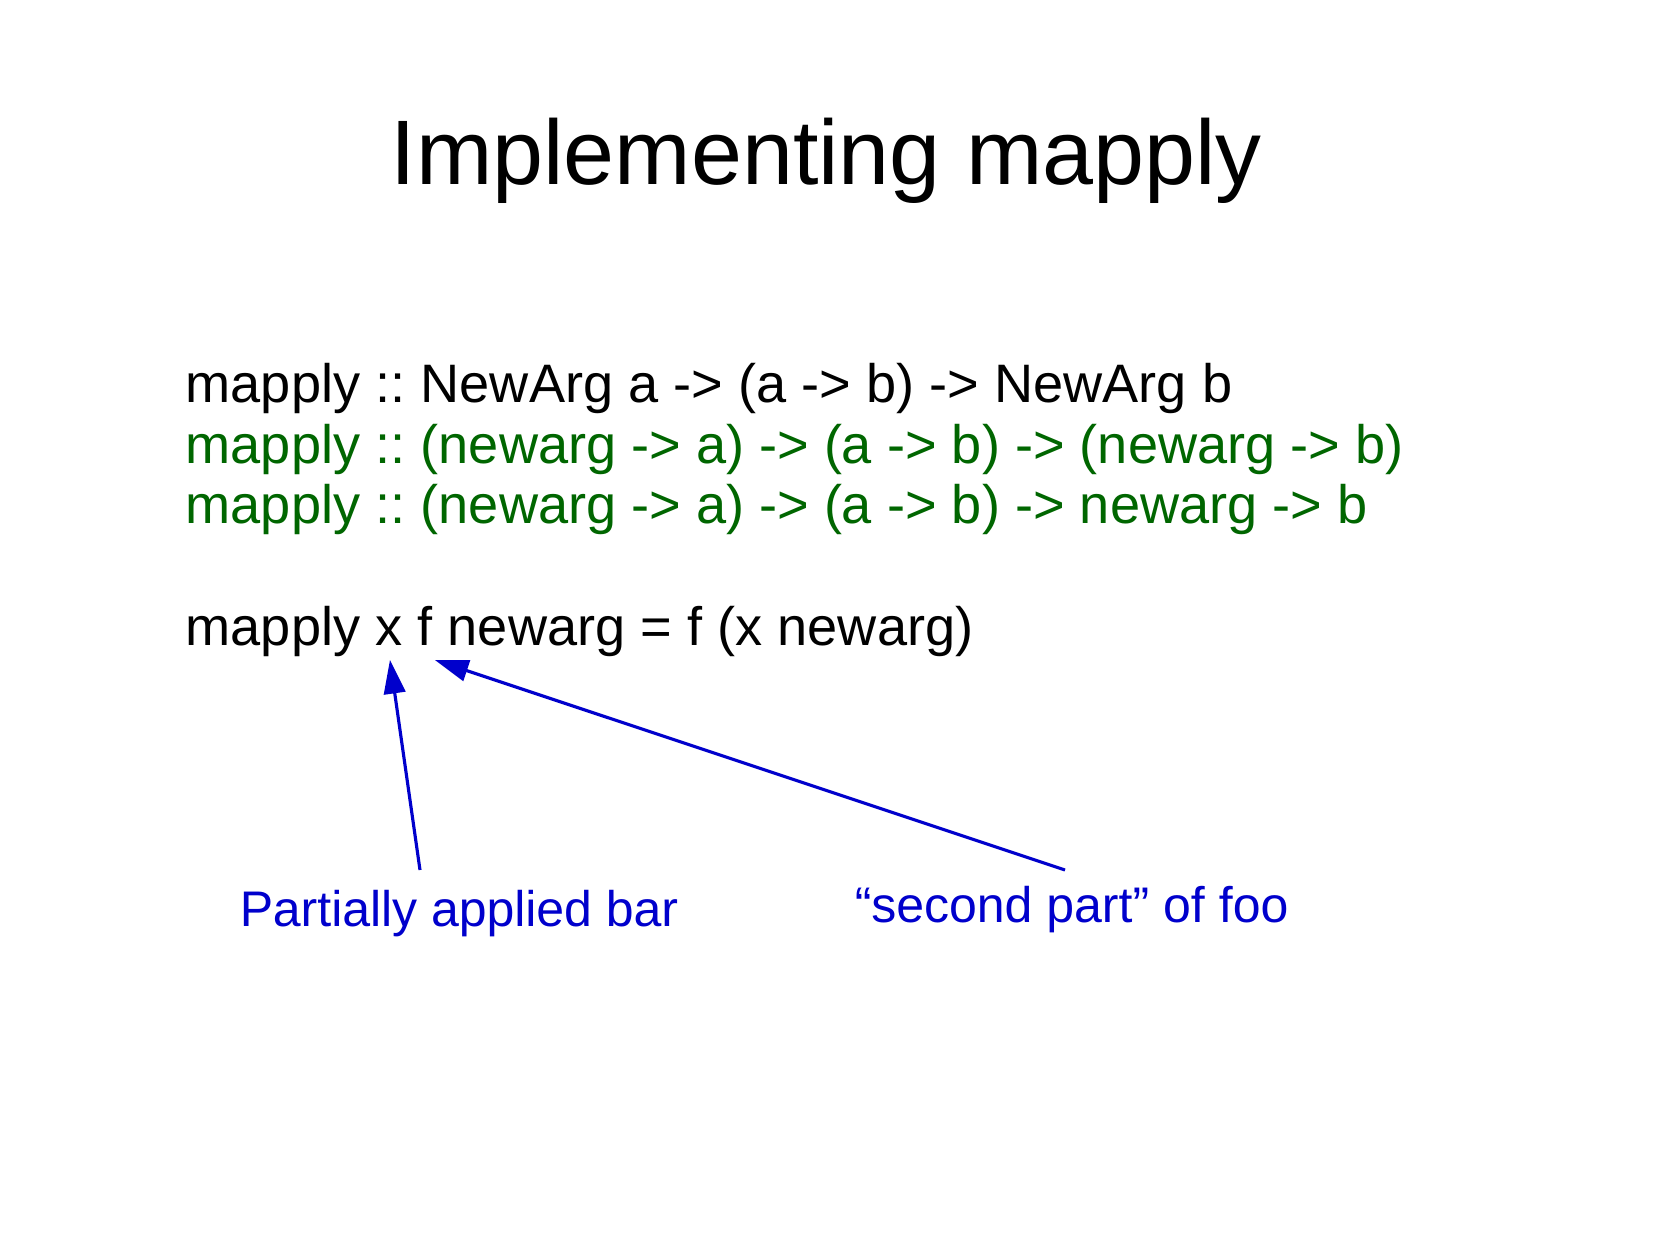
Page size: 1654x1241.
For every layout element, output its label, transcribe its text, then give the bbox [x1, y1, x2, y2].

title Implementing mapply [82, 49, 1571, 257]
subtitle mapply :: NewArg a -> (a -> b) -> NewArg b mapply :: (newarg -> a) -> (a -> b) -> (newarg -> b) mapply :: (newarg -> a) -> (a -> b) -> newarg -> b mapply x f newarg = f (x newarg) [185, 290, 1468, 721]
text_box “second part” of foo [840, 870, 1304, 942]
text_box Partially applied bar [225, 873, 694, 946]
